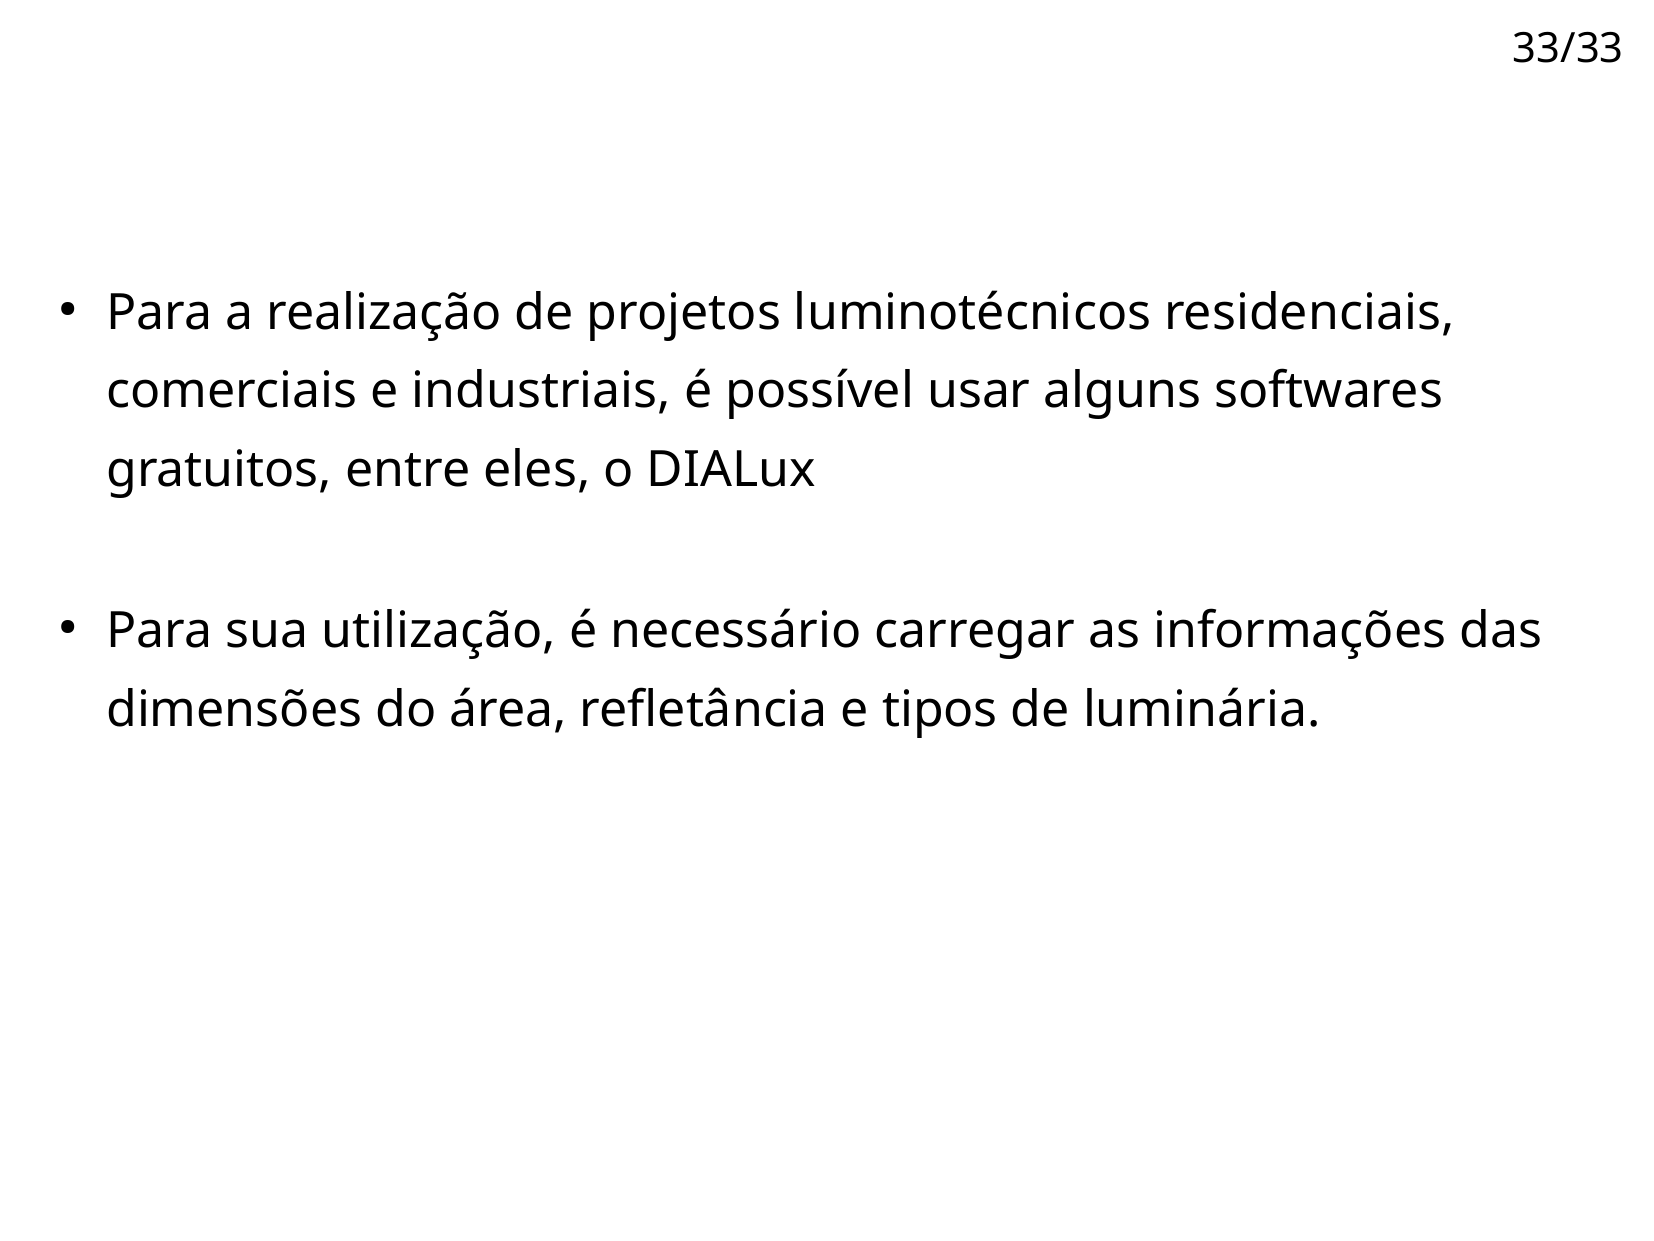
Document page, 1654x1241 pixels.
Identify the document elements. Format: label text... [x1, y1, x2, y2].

list Para a realização de projetos luminotécnicos residenciais, comerciais e industriais, é possível usar alguns softwares gratuitos, entre eles, o DIALux Para sua utilização, é necessário carregar as informações das dimensões do área, refletância e tipos de luminária. [59, 265, 1625, 1211]
